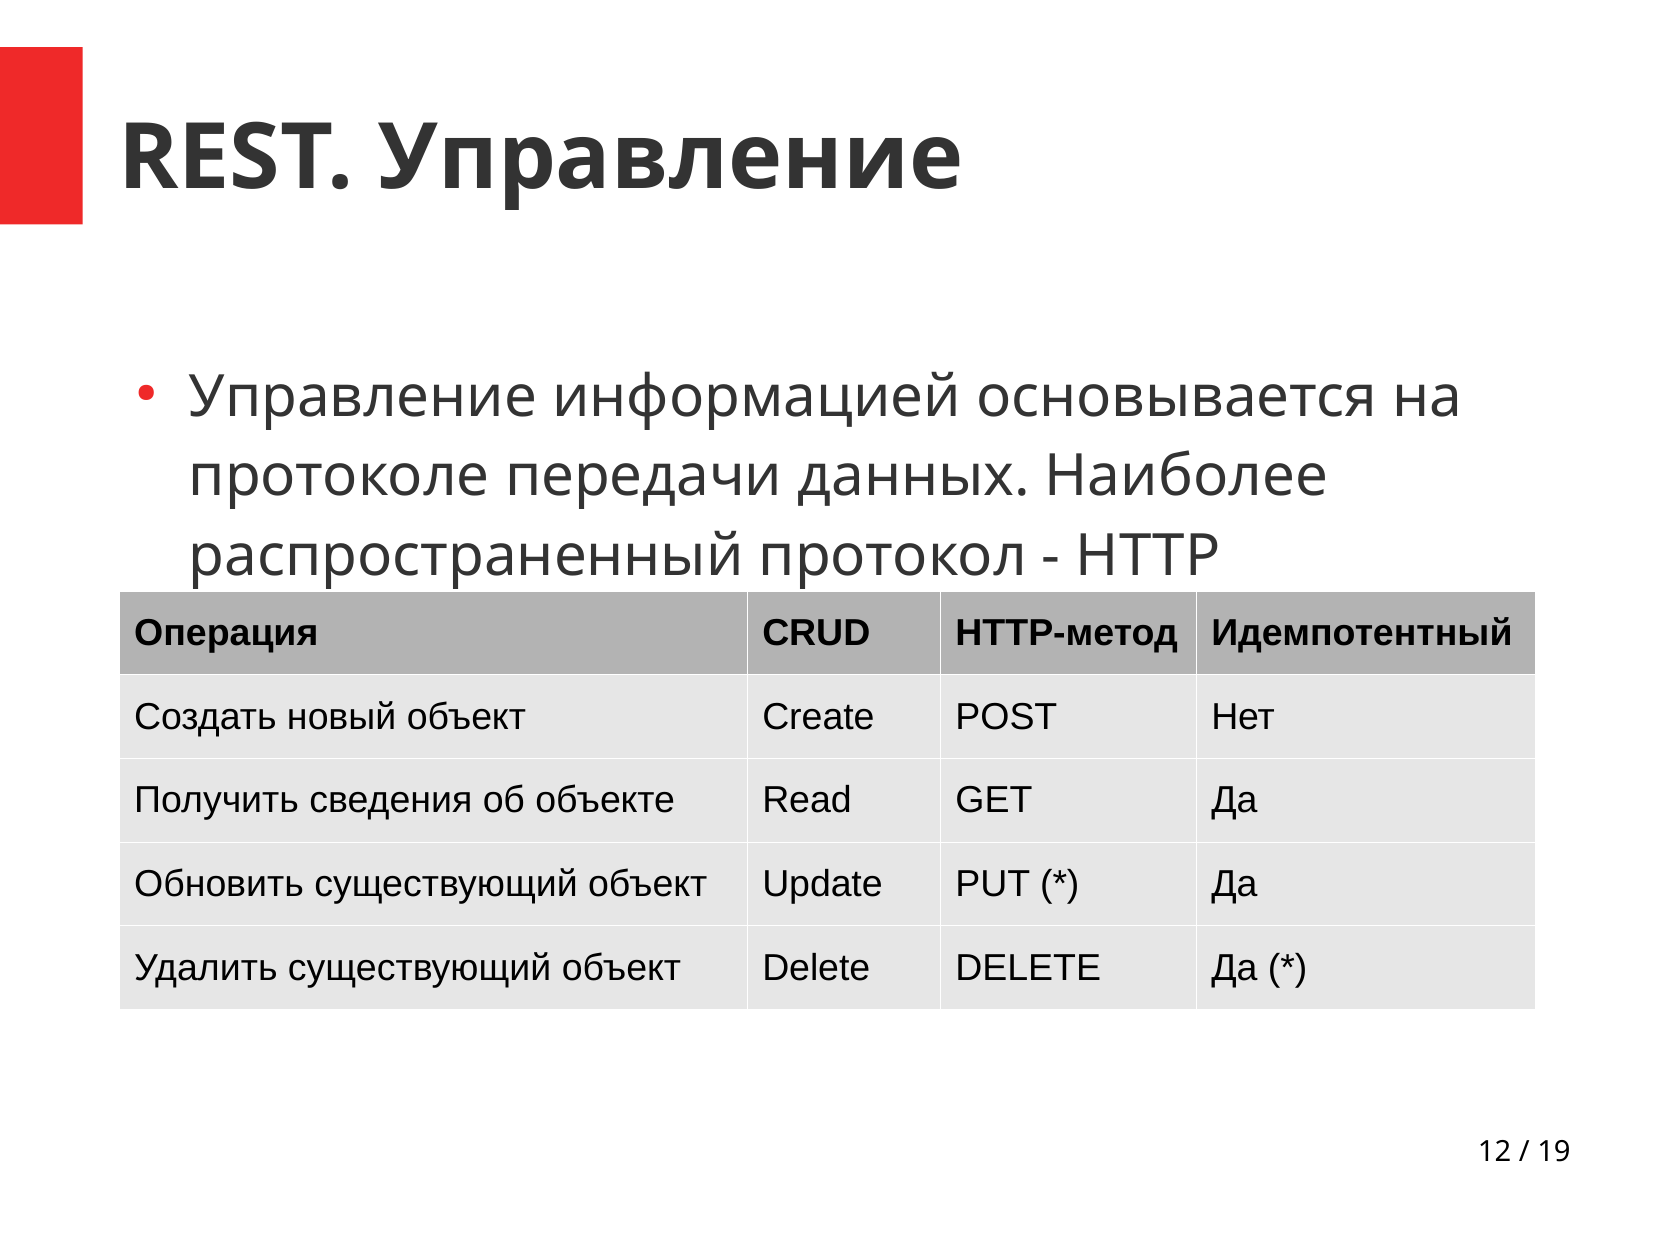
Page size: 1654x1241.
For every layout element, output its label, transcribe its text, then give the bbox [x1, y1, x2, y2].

table_cell Да [1197, 843, 1535, 925]
table_cell Да [1197, 759, 1535, 842]
list Управление информацией основывается на протоколе передачи данных. Наиболее распространенный протокол - HTTP [118, 354, 1536, 1074]
table_cell Read [748, 759, 940, 842]
table_cell Обновить существующий объект [120, 843, 747, 925]
table_cell Получить сведения об объекте [120, 759, 747, 842]
table_cell Создать новый объект [120, 675, 747, 758]
table_cell DELETE [941, 926, 1196, 1009]
table_cell GET [941, 759, 1196, 842]
table_cell Нет [1197, 675, 1535, 758]
table_cell Да (*) [1197, 926, 1535, 1009]
table_header CRUD [748, 592, 940, 674]
table_cell Удалить существующий объект [120, 926, 747, 1009]
table_cell Create [748, 675, 940, 758]
title REST. Управление [118, 49, 1571, 257]
table_header HTTP-метод [941, 592, 1196, 674]
table_cell POST [941, 675, 1196, 758]
table_header Идемпотентный [1197, 592, 1535, 674]
table_cell Update [748, 843, 940, 925]
table_cell Delete [748, 926, 940, 1009]
table_cell PUT (*) [941, 843, 1196, 925]
table_header Операция [120, 592, 747, 674]
